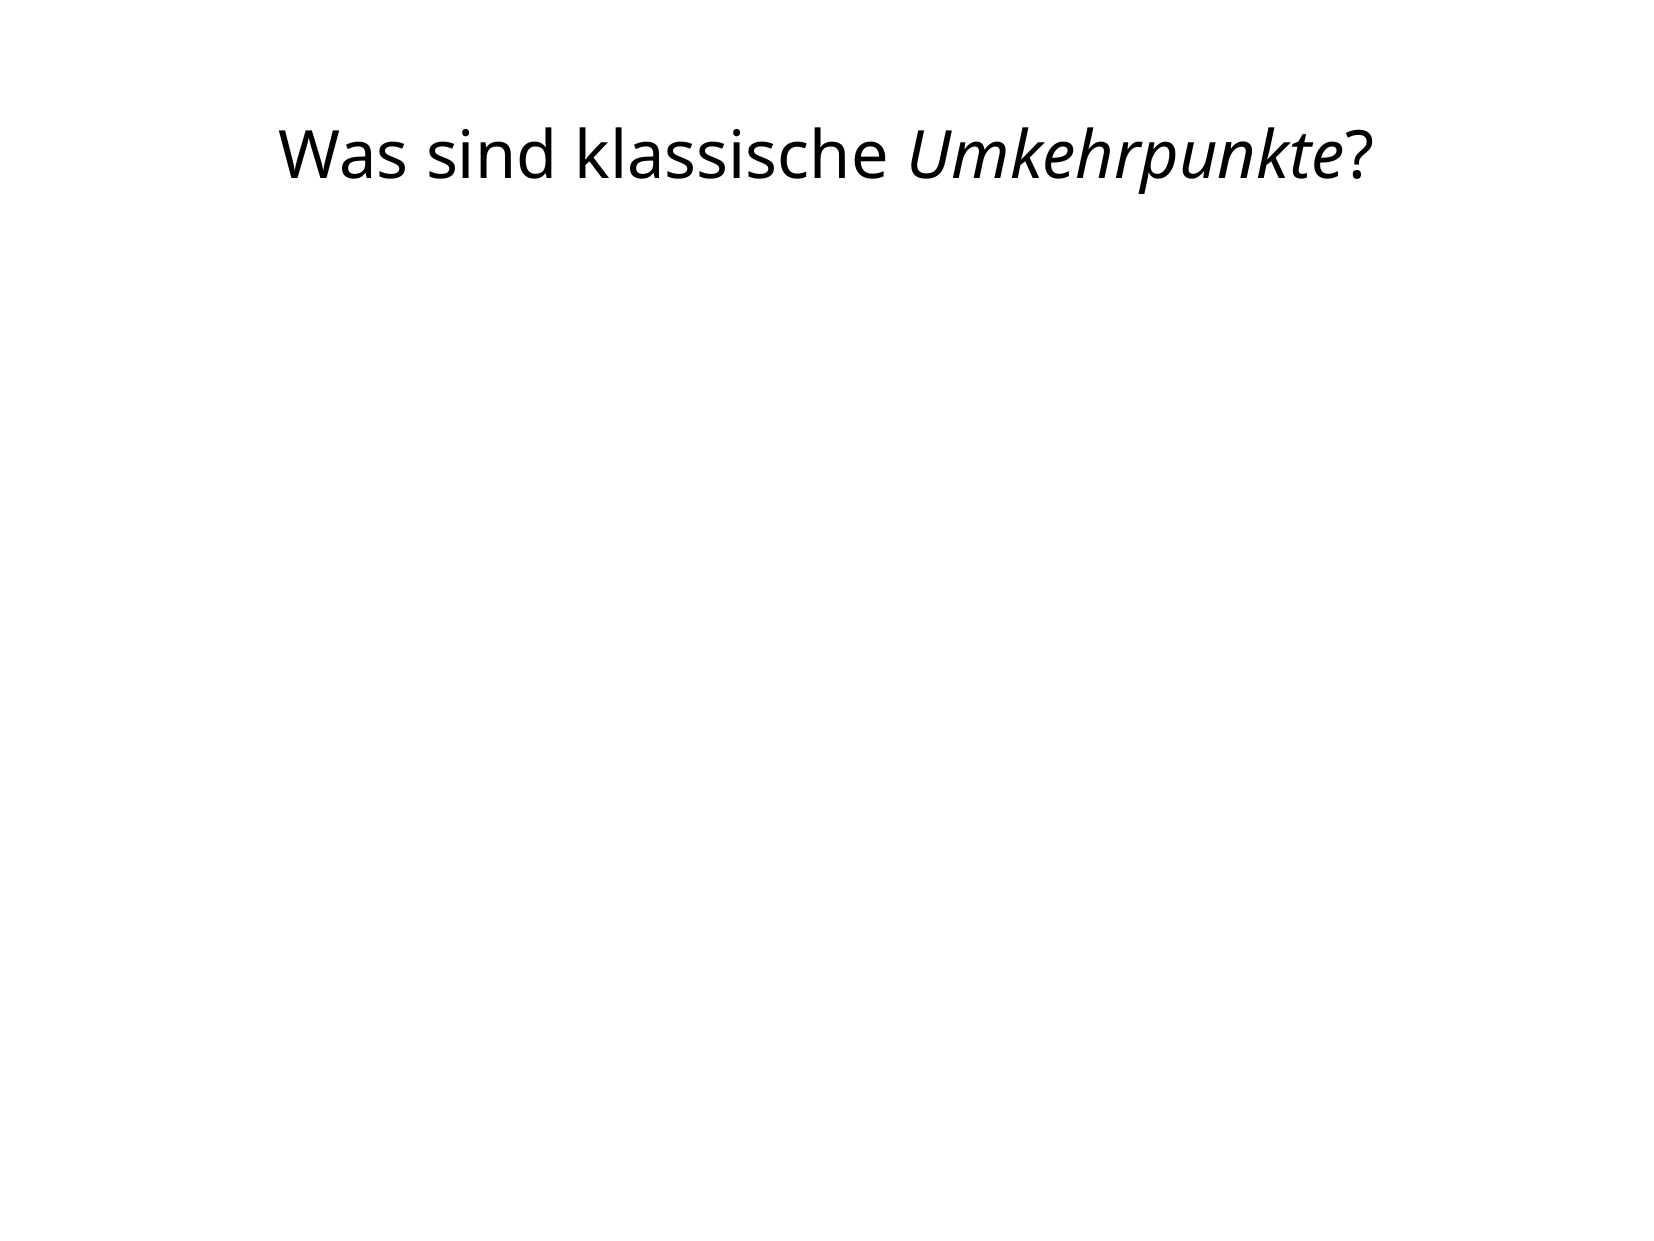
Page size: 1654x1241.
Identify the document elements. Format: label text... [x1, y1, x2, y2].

title Was sind klassische Umkehrpunkte? [82, 49, 1571, 257]
